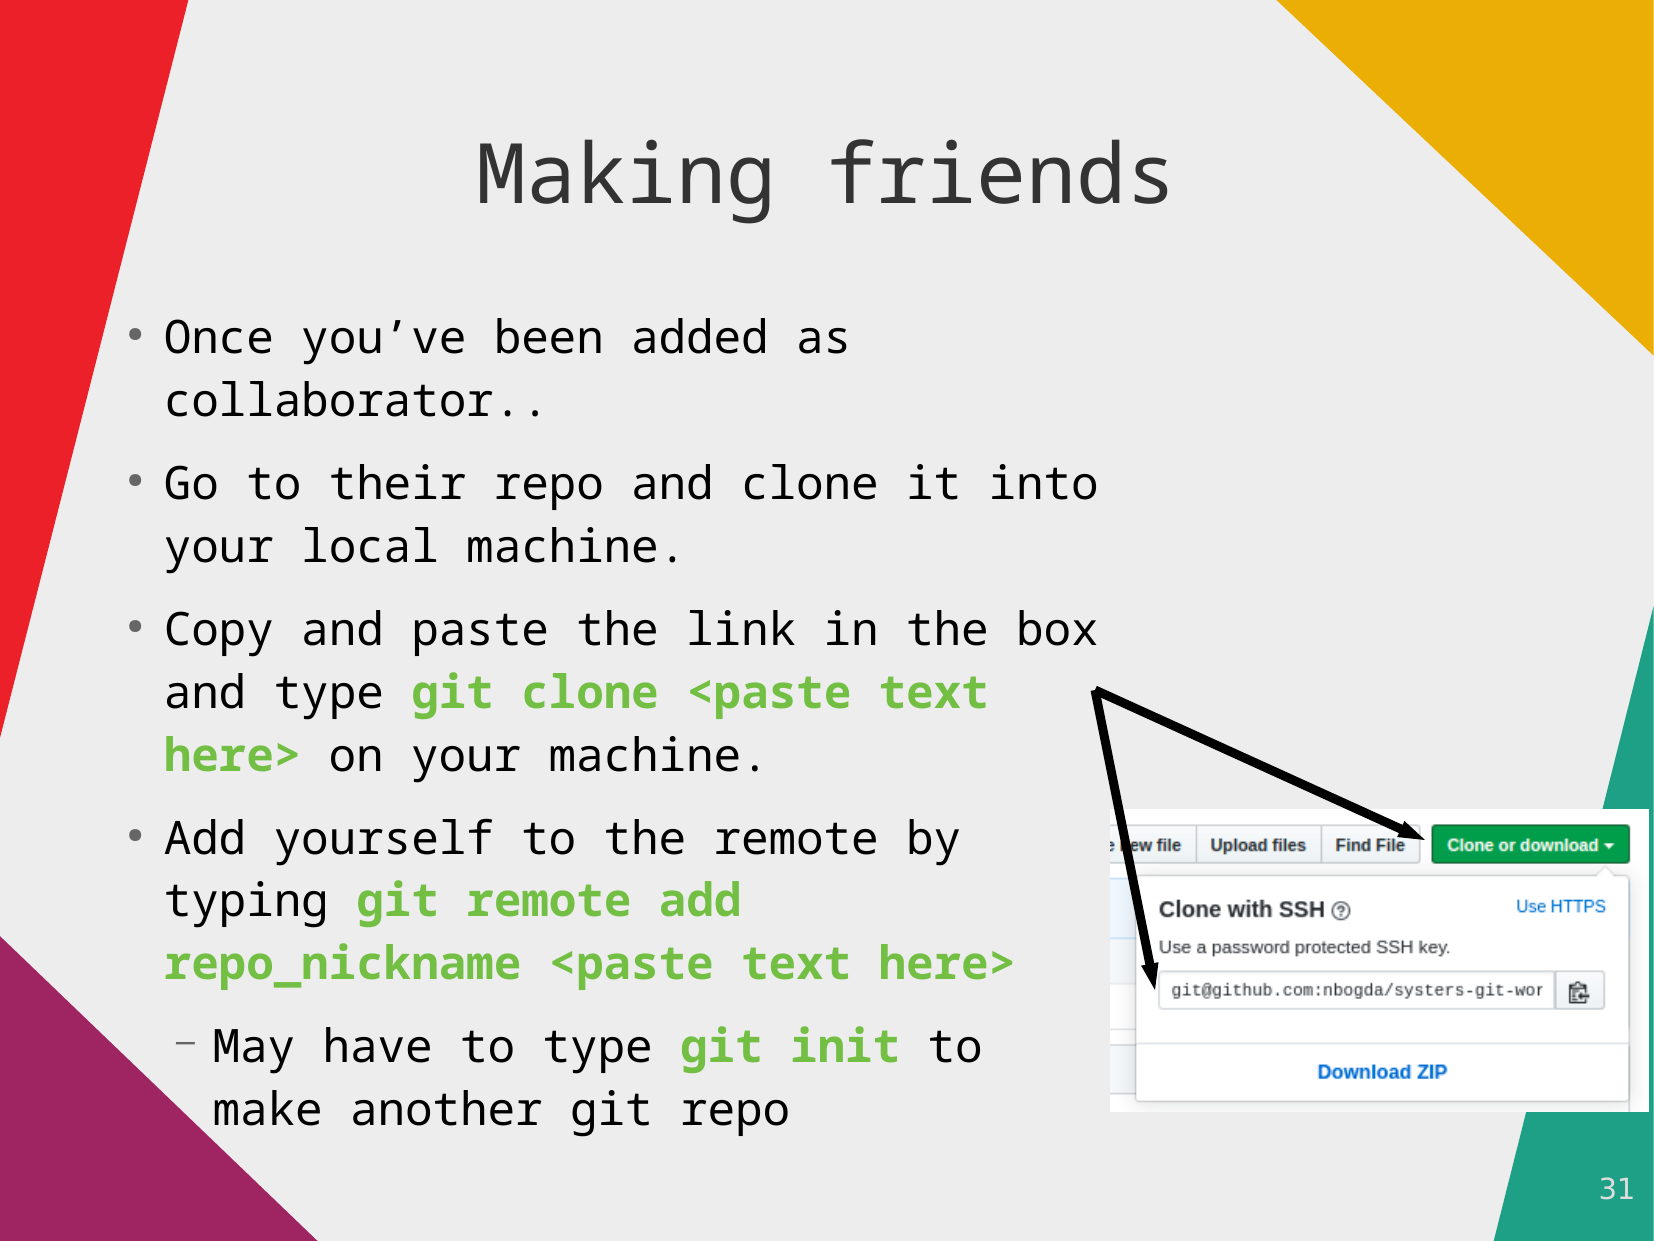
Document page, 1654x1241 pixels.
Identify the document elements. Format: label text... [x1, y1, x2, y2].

title Making friends [114, 73, 1539, 271]
list Once you’ve been added as collaborator.. Go to their repo and clone it into your local machine. Copy and paste the link in the box and type git clone <paste text here> on your machine. Add yourself to the remote by typing git remote add repo_nickname <paste text here> May have to type git init to make another git repo [114, 304, 1111, 1141]
picture [1110, 809, 1649, 1112]
